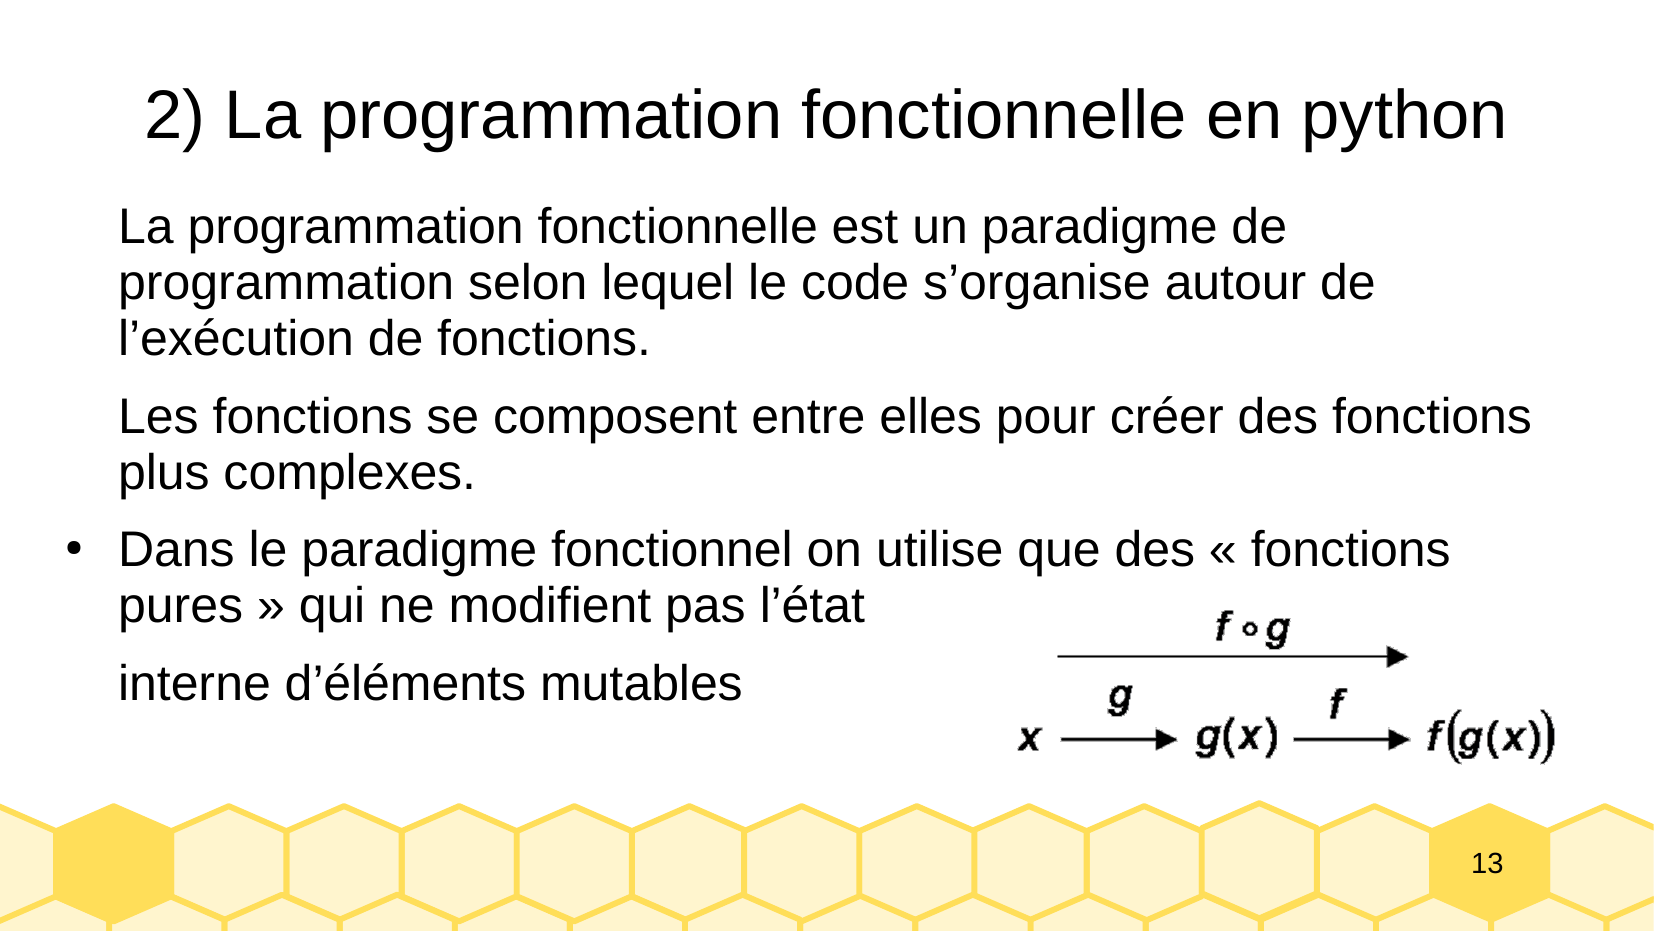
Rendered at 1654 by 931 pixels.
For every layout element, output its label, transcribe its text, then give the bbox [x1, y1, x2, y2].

list La programmation fonctionnelle est un paradigme de programmation selon lequel le code s’organise autour de l’exécution de fonctions. Les fonctions se composent entre elles pour créer des fonctions plus complexes. Dans le paradigme fonctionnel on utilise que des « fonctions pures » qui ne modifient pas l’état interne d’éléments mutables [47, 198, 1536, 739]
title 2) La programmation fonctionnelle en python [82, 37, 1571, 193]
picture [1008, 590, 1565, 780]
